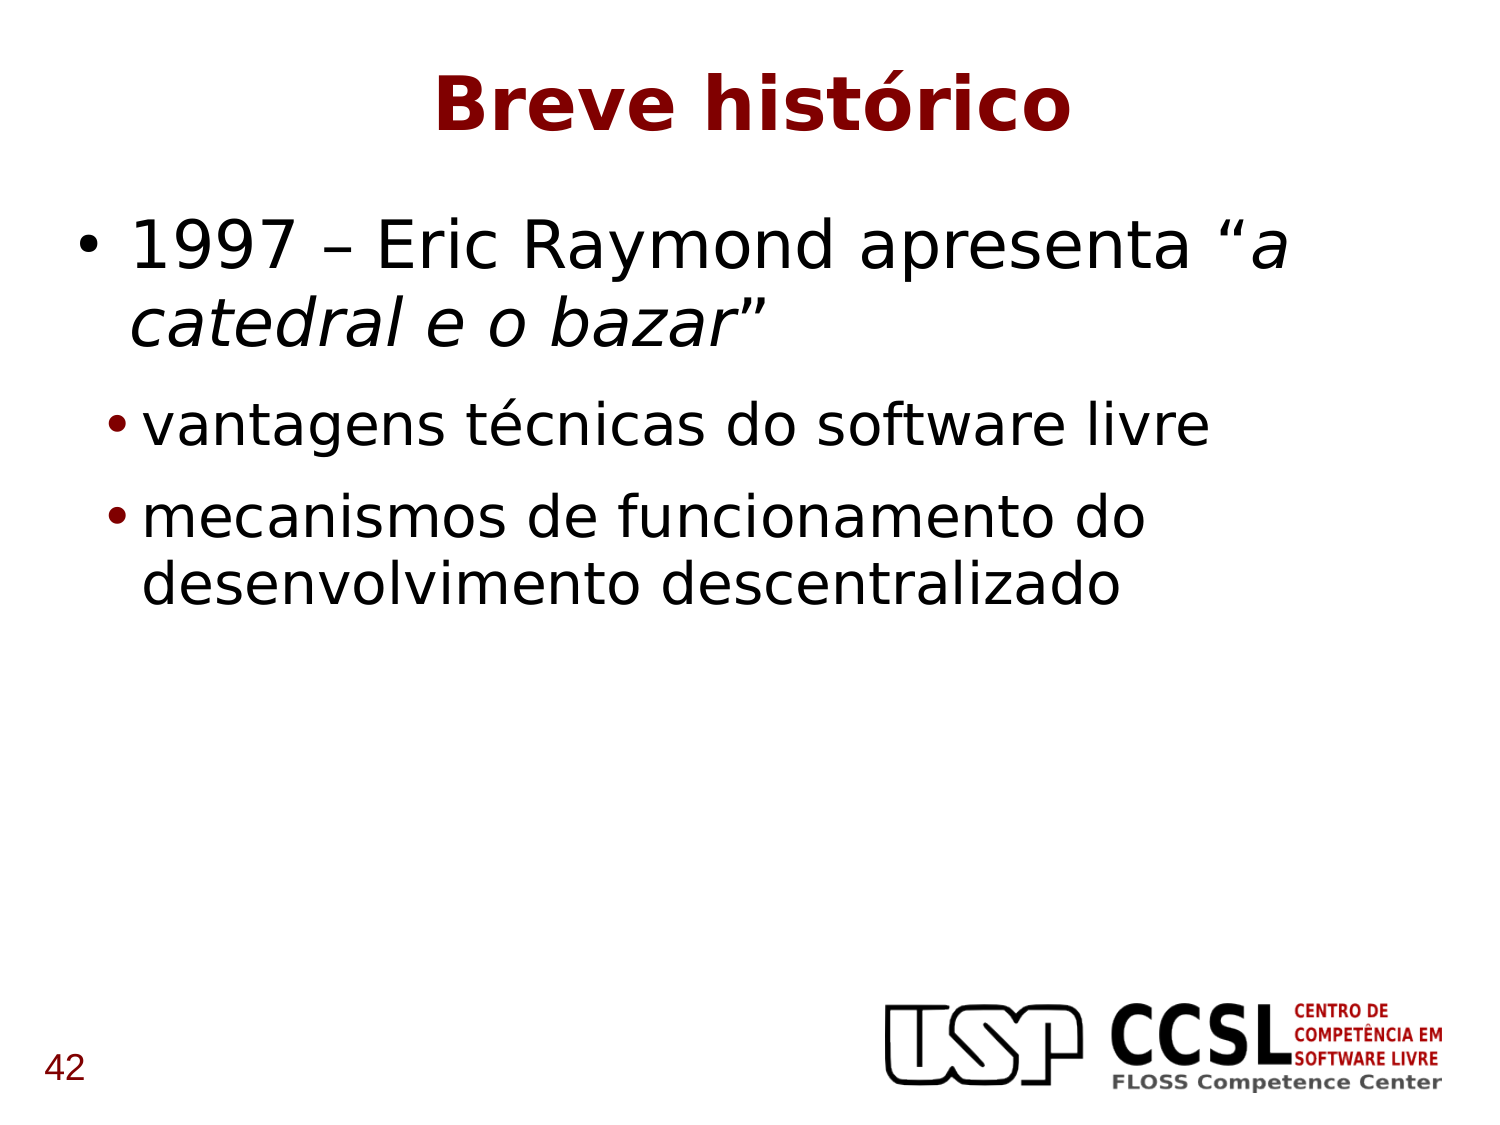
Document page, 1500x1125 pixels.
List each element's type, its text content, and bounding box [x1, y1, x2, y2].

picture [885, 1003, 1442, 1093]
title Breve histórico [59, 29, 1447, 180]
list 1997 – Eric Raymond apresenta “a catedral e o bazar” vantagens técnicas do software livre mecanismos de funcionamento do desenvolvimento descentralizado [59, 206, 1447, 950]
